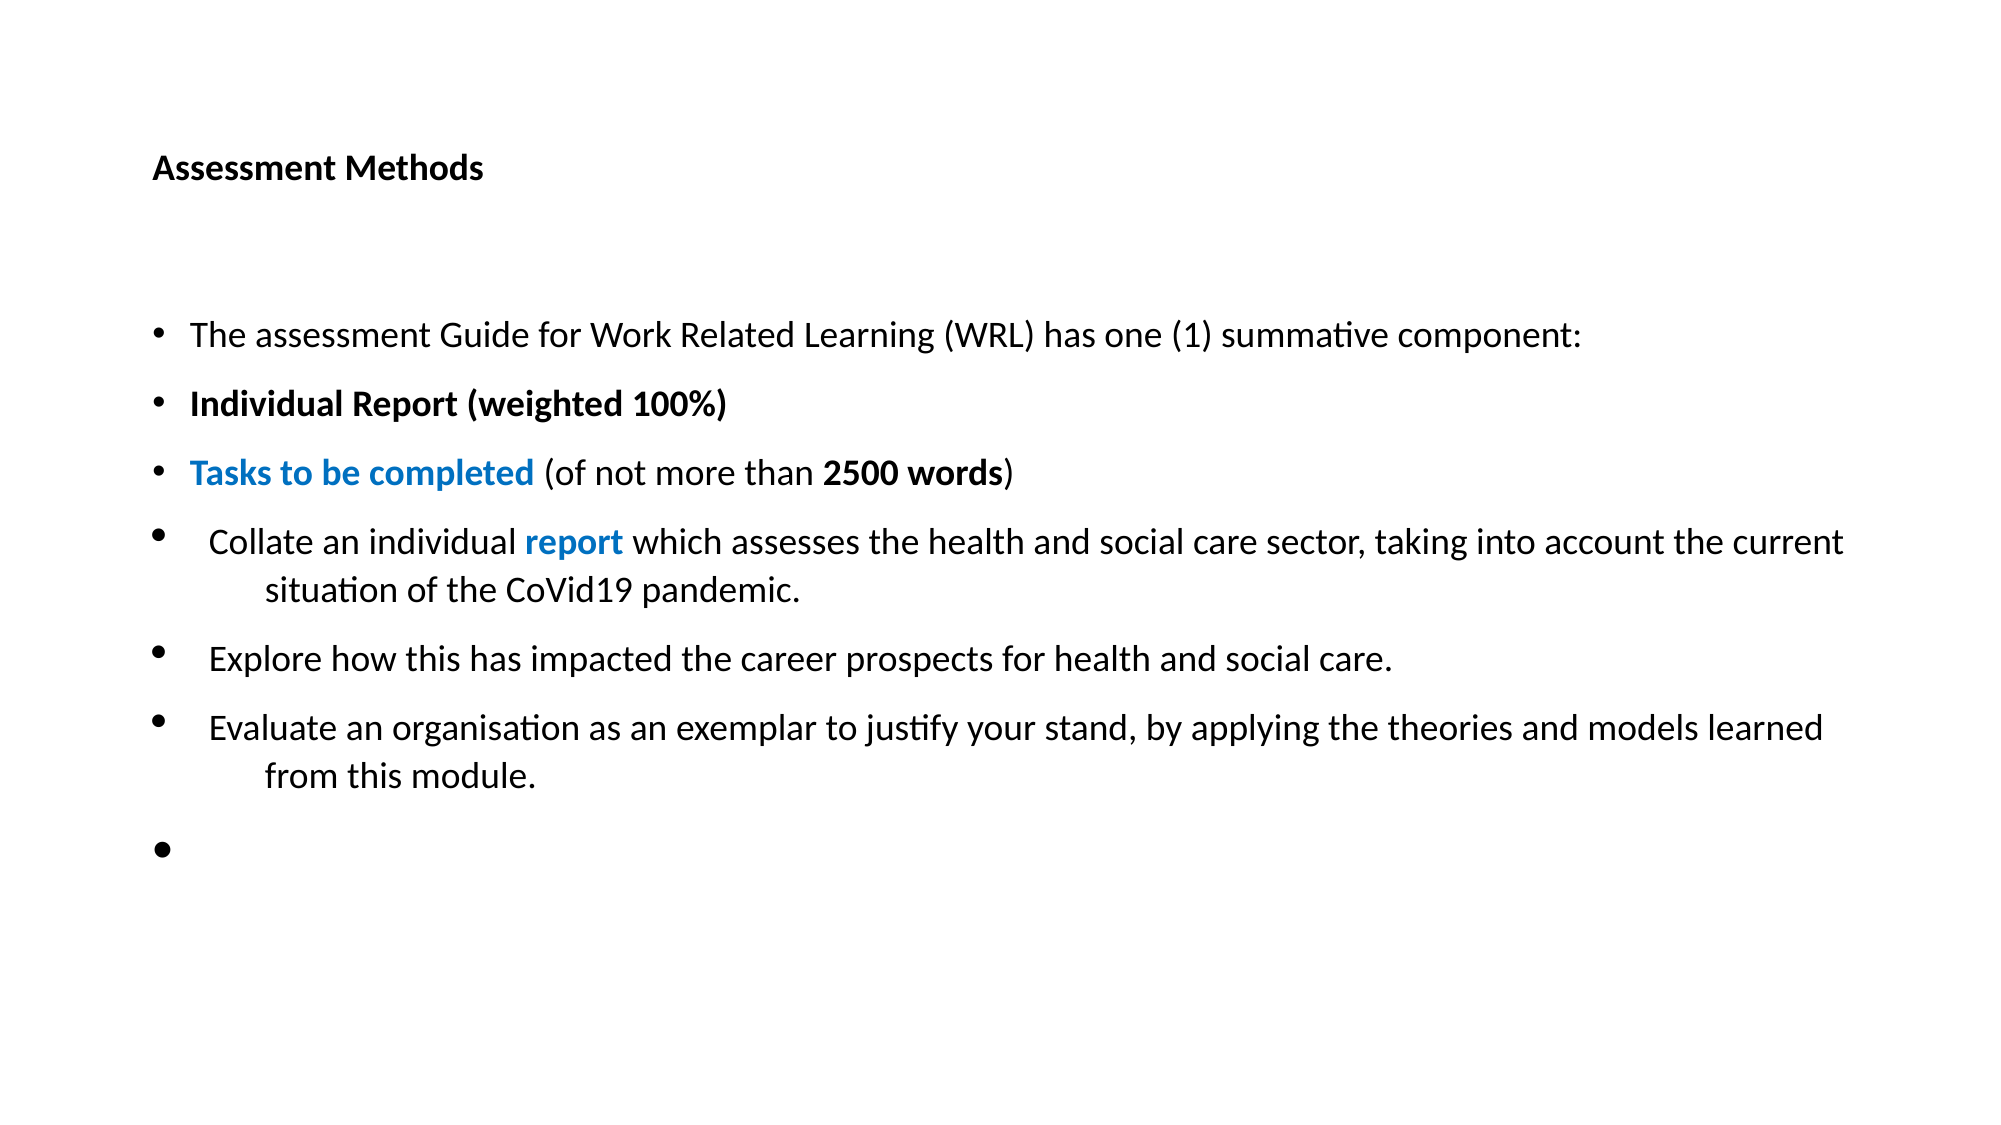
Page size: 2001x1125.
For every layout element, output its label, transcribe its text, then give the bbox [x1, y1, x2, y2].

list The assessment Guide for Work Related Learning (WRL) has one (1) summative component: Individual Report (weighted 100%) Tasks to be completed (of not more than 2500 words) Collate an individual report which assesses the health and social care sector, taking into account the current situation of the CoVid19 pandemic. Explore how this has impacted the career prospects for health and social care. Evaluate an organisation as an exemplar to justify your stand, by applying the theories and models learned from this module. [137, 299, 1863, 1014]
title Assessment Methods [137, 59, 1863, 278]
